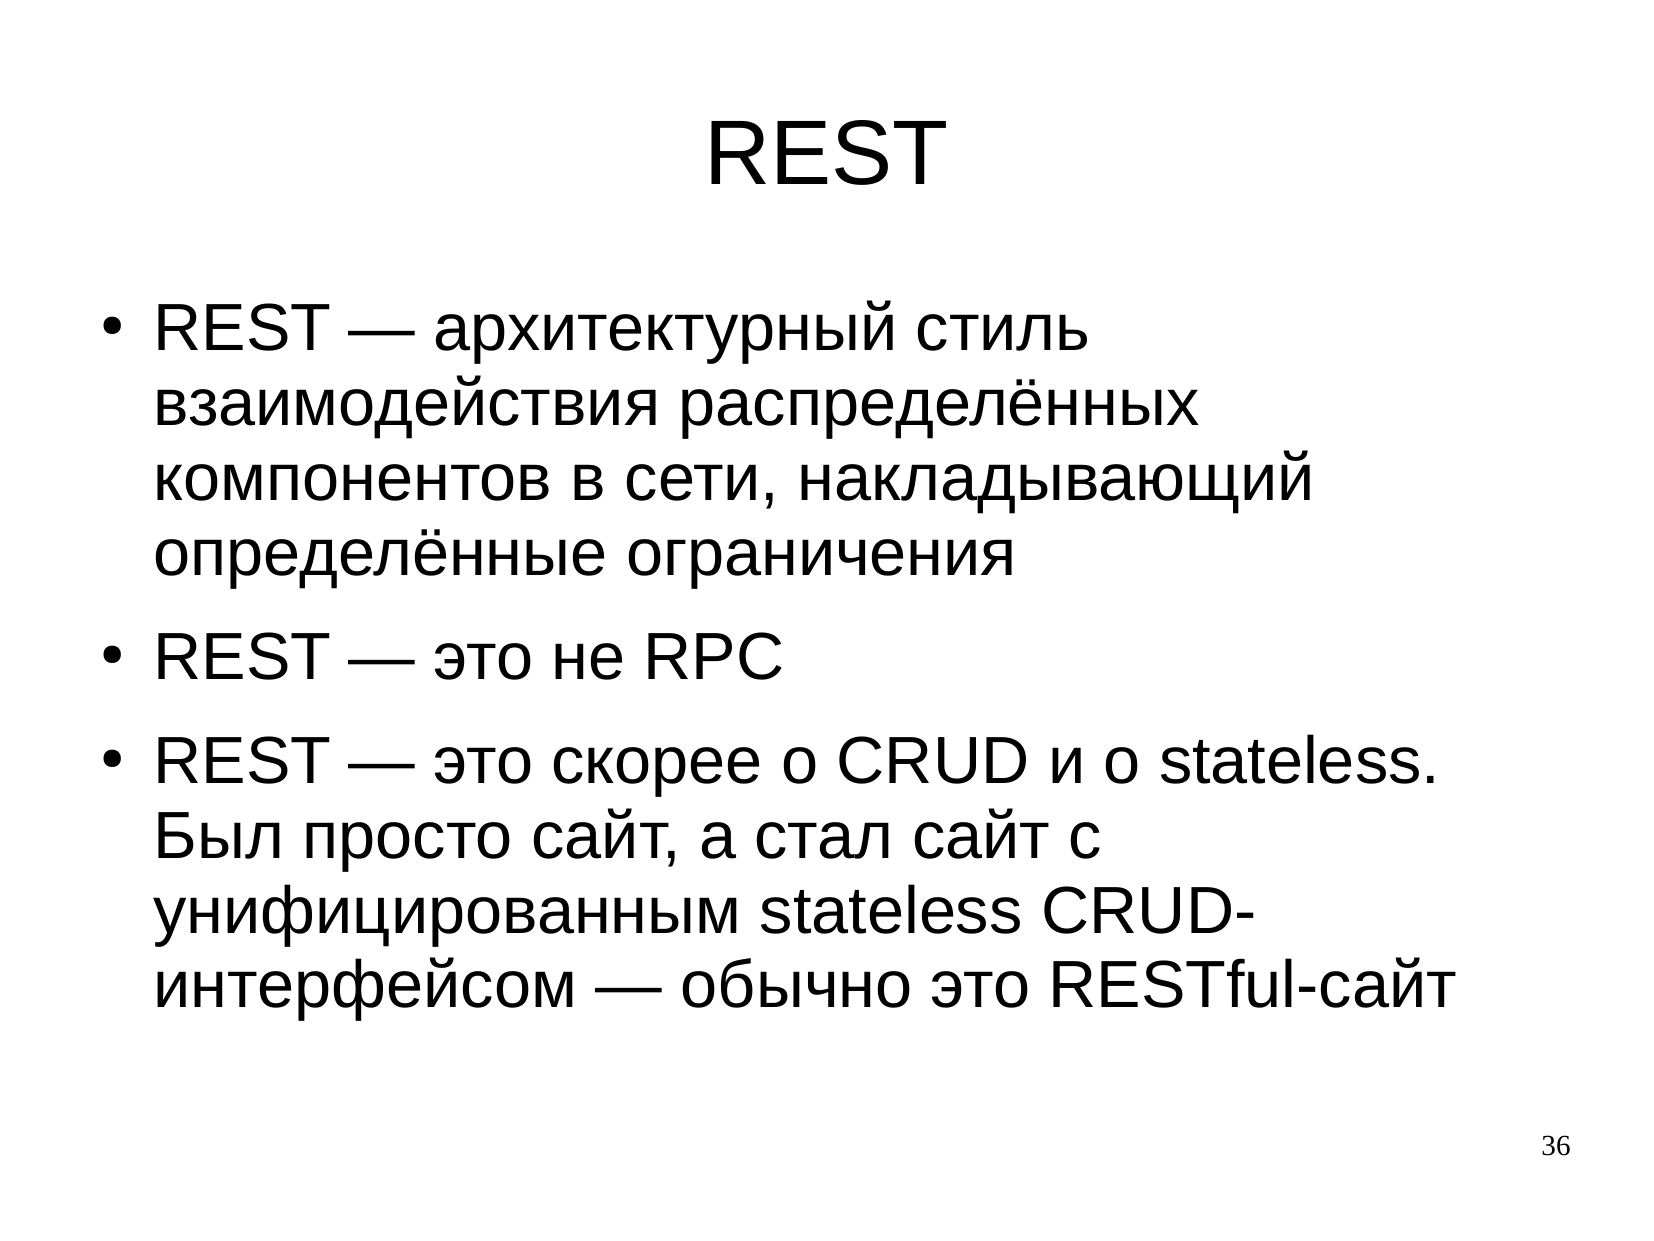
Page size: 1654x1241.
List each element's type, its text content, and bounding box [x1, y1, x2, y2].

title REST [82, 49, 1571, 257]
list REST — архитектурный стиль взаимодействия распределённых компонентов в сети, накладывающий определённые ограничения REST — это не RPC REST — это скорее о CRUD и о stateless. Был просто сайт, а стал сайт с унифицированным stateless CRUD-интерфейсом — обычно это RESTful-сайт [82, 290, 1571, 1051]
